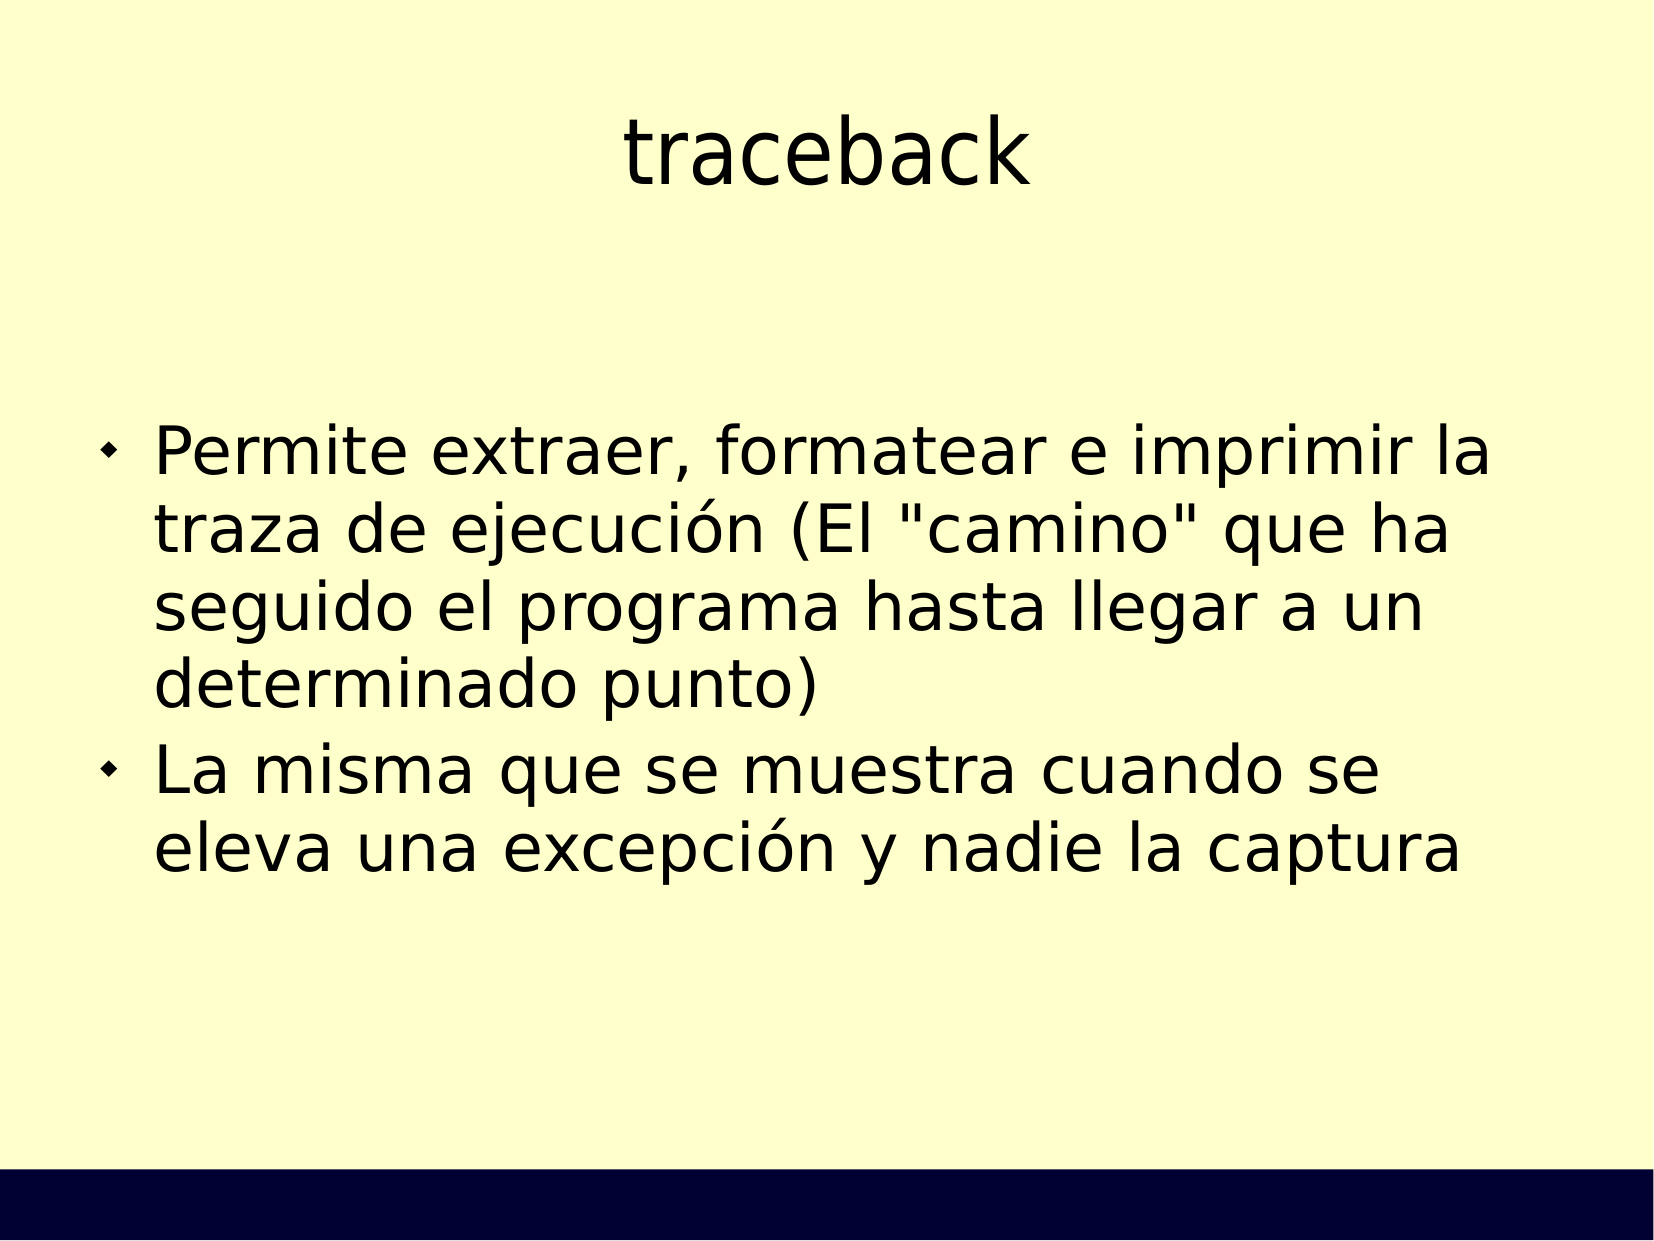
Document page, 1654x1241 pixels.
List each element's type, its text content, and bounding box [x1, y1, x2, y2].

list Permite extraer, formatear e imprimir la traza de ejecución (El "camino" que ha seguido el programa hasta llegar a un determinado punto) La misma que se muestra cuando se eleva una excepción y nadie la captura [82, 290, 1538, 1010]
title traceback [82, 49, 1571, 257]
